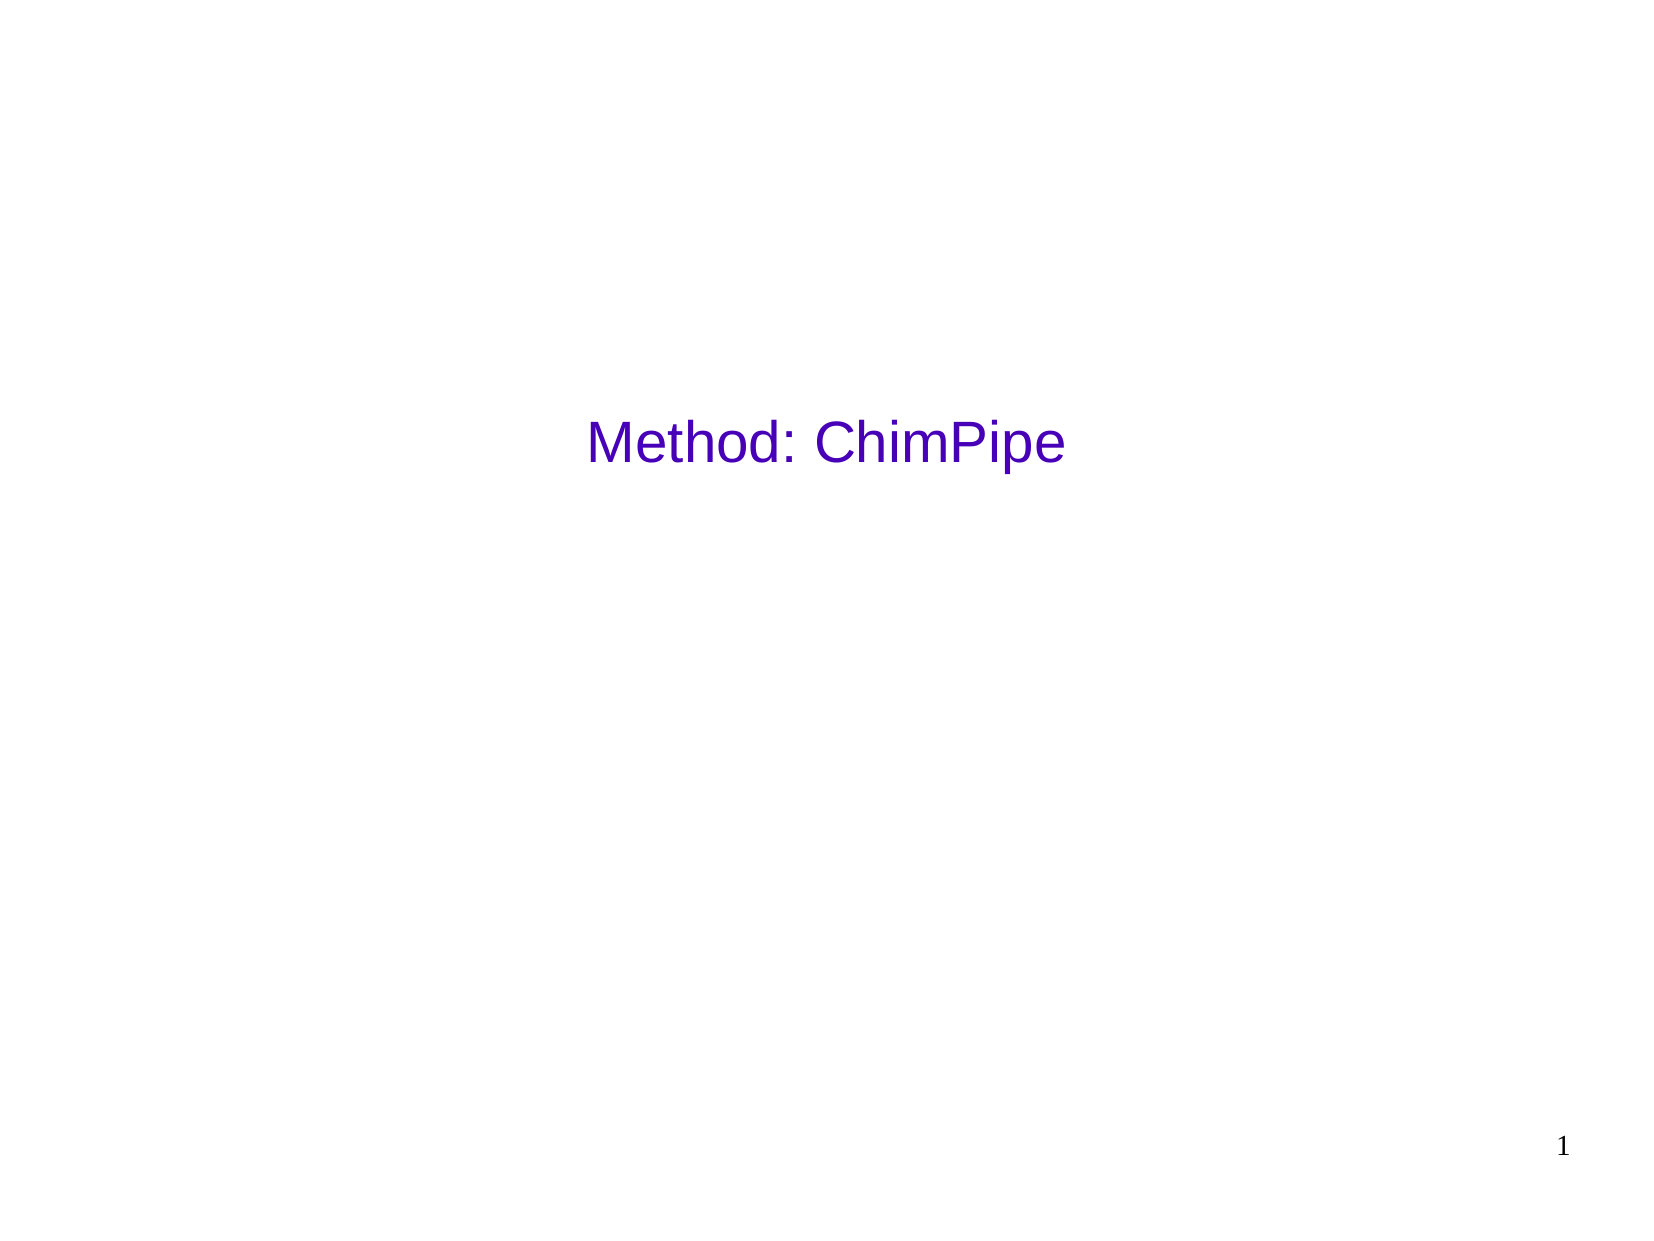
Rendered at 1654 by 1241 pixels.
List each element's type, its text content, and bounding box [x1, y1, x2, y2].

title Method: ChimPipe [82, 338, 1571, 546]
